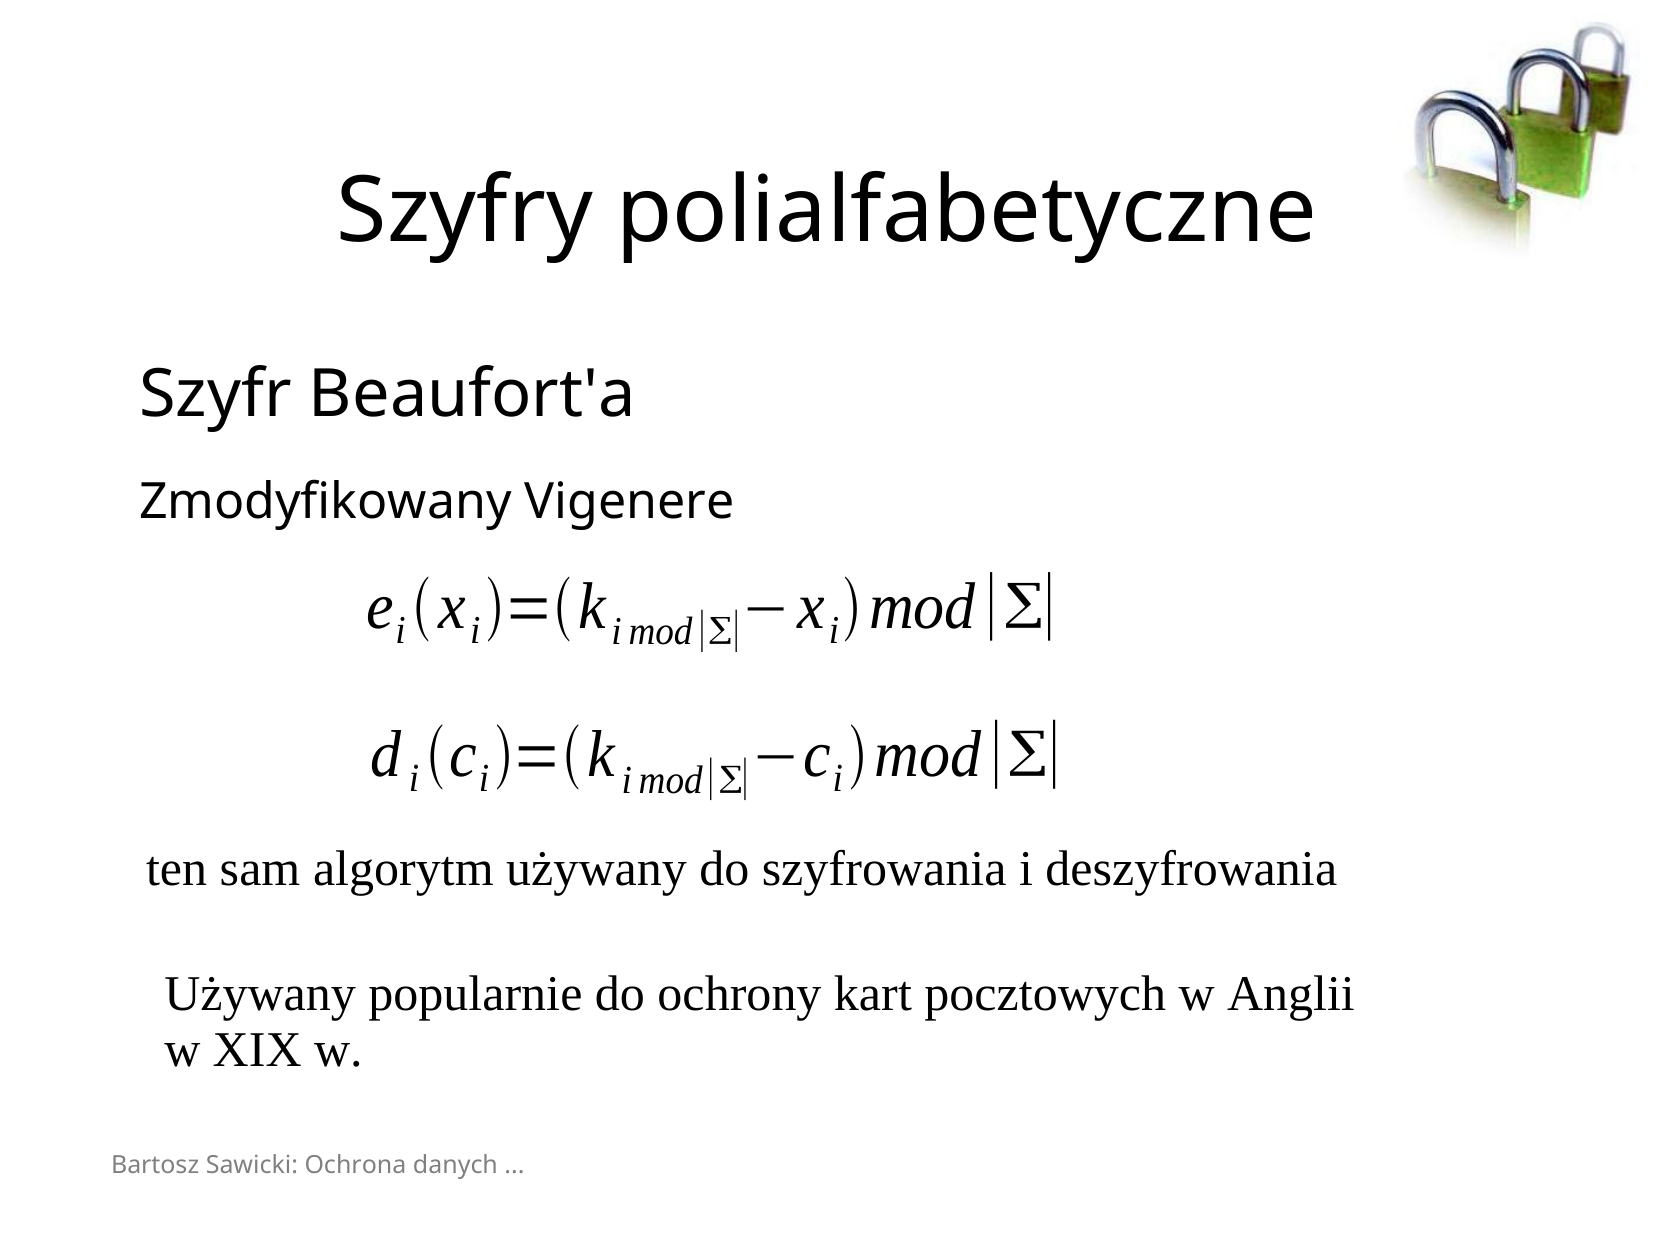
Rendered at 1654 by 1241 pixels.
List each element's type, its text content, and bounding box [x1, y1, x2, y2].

picture [1385, 14, 1640, 266]
chart [358, 568, 1071, 654]
chart [362, 716, 1075, 803]
text_box ten sam algorytm używany do szyfrowania i deszyfrowania [145, 840, 1339, 953]
list Szyfr Beaufort'a Zmodyfikowany Vigenere [121, 344, 1534, 1127]
title Szyfry polialfabetyczne [121, 102, 1534, 311]
text_box Używany popularnie do ochrony kart pocztowych w Anglii w XIX w. [164, 966, 1388, 1078]
